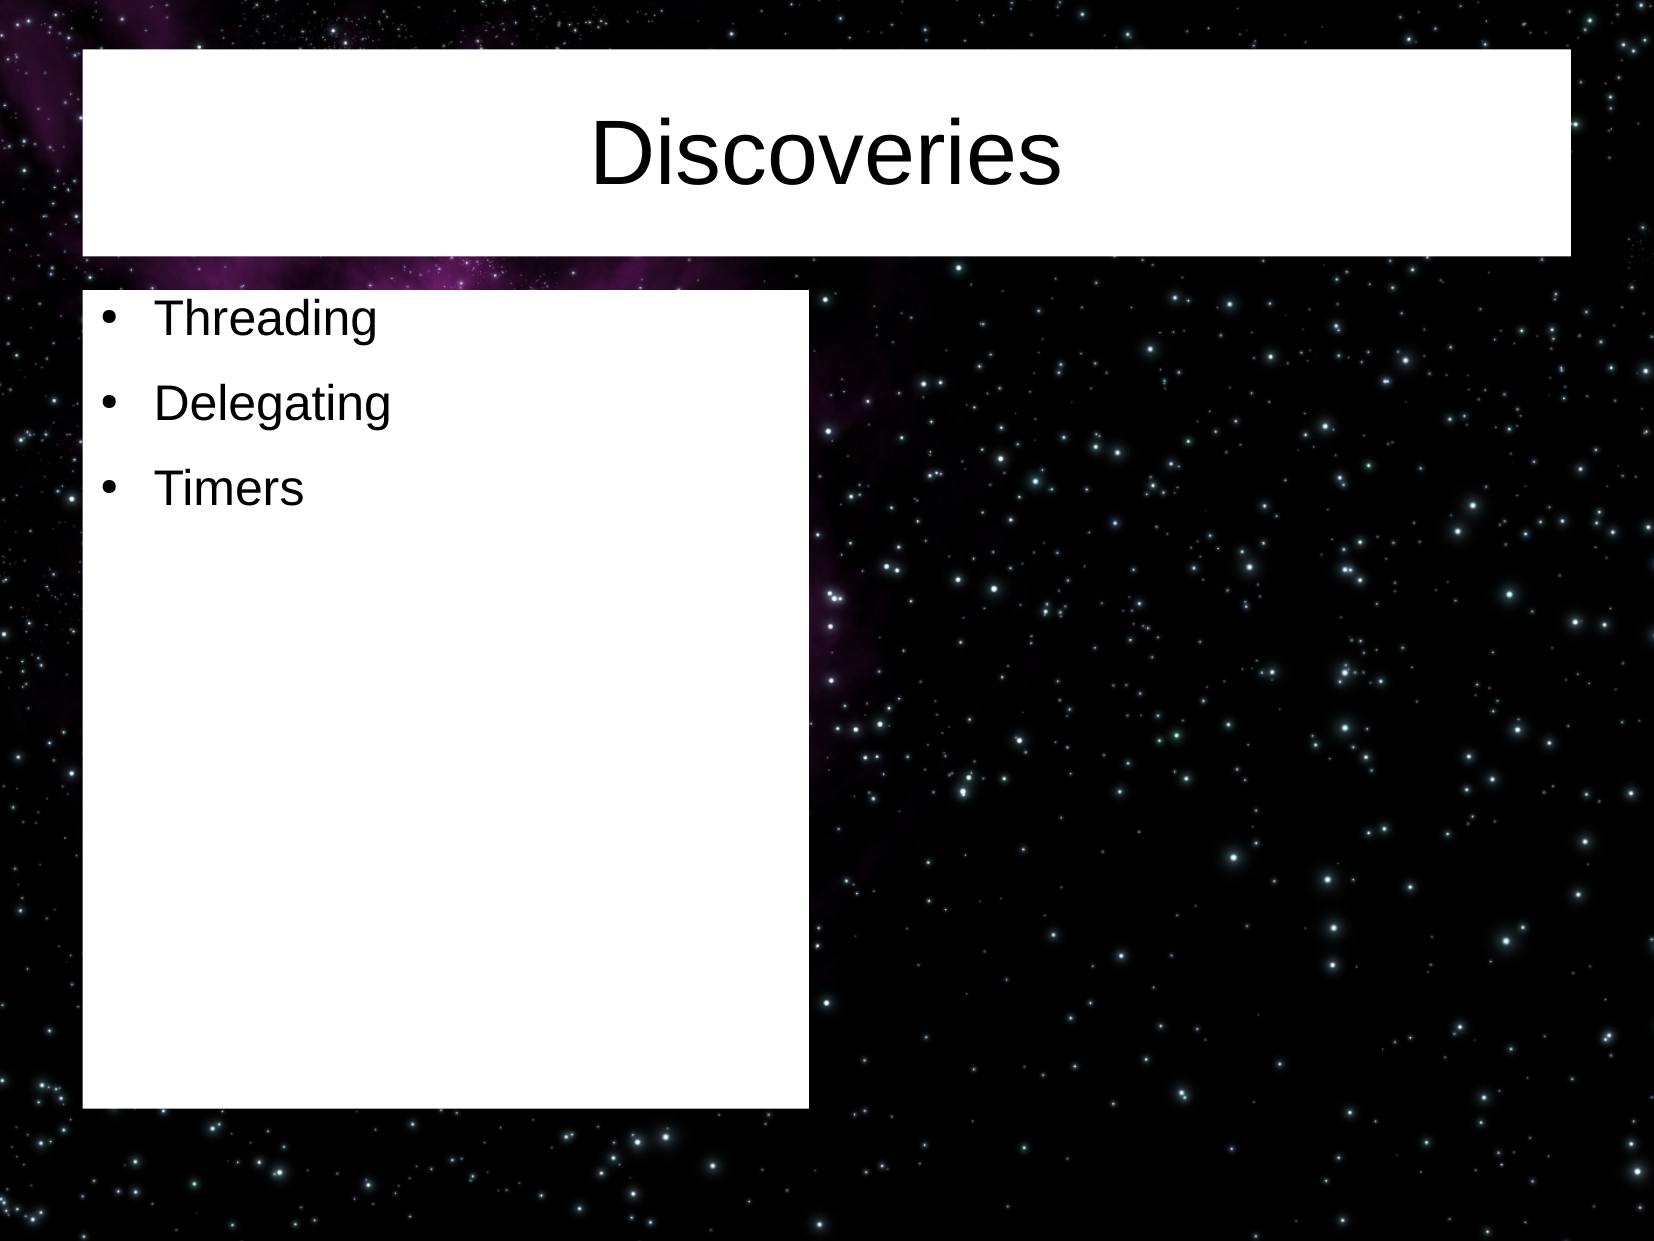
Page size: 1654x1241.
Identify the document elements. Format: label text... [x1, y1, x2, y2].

title Discoveries [82, 49, 1571, 257]
list Threading Delegating Timers [82, 290, 809, 1109]
picture [0, 0, 1654, 1241]
